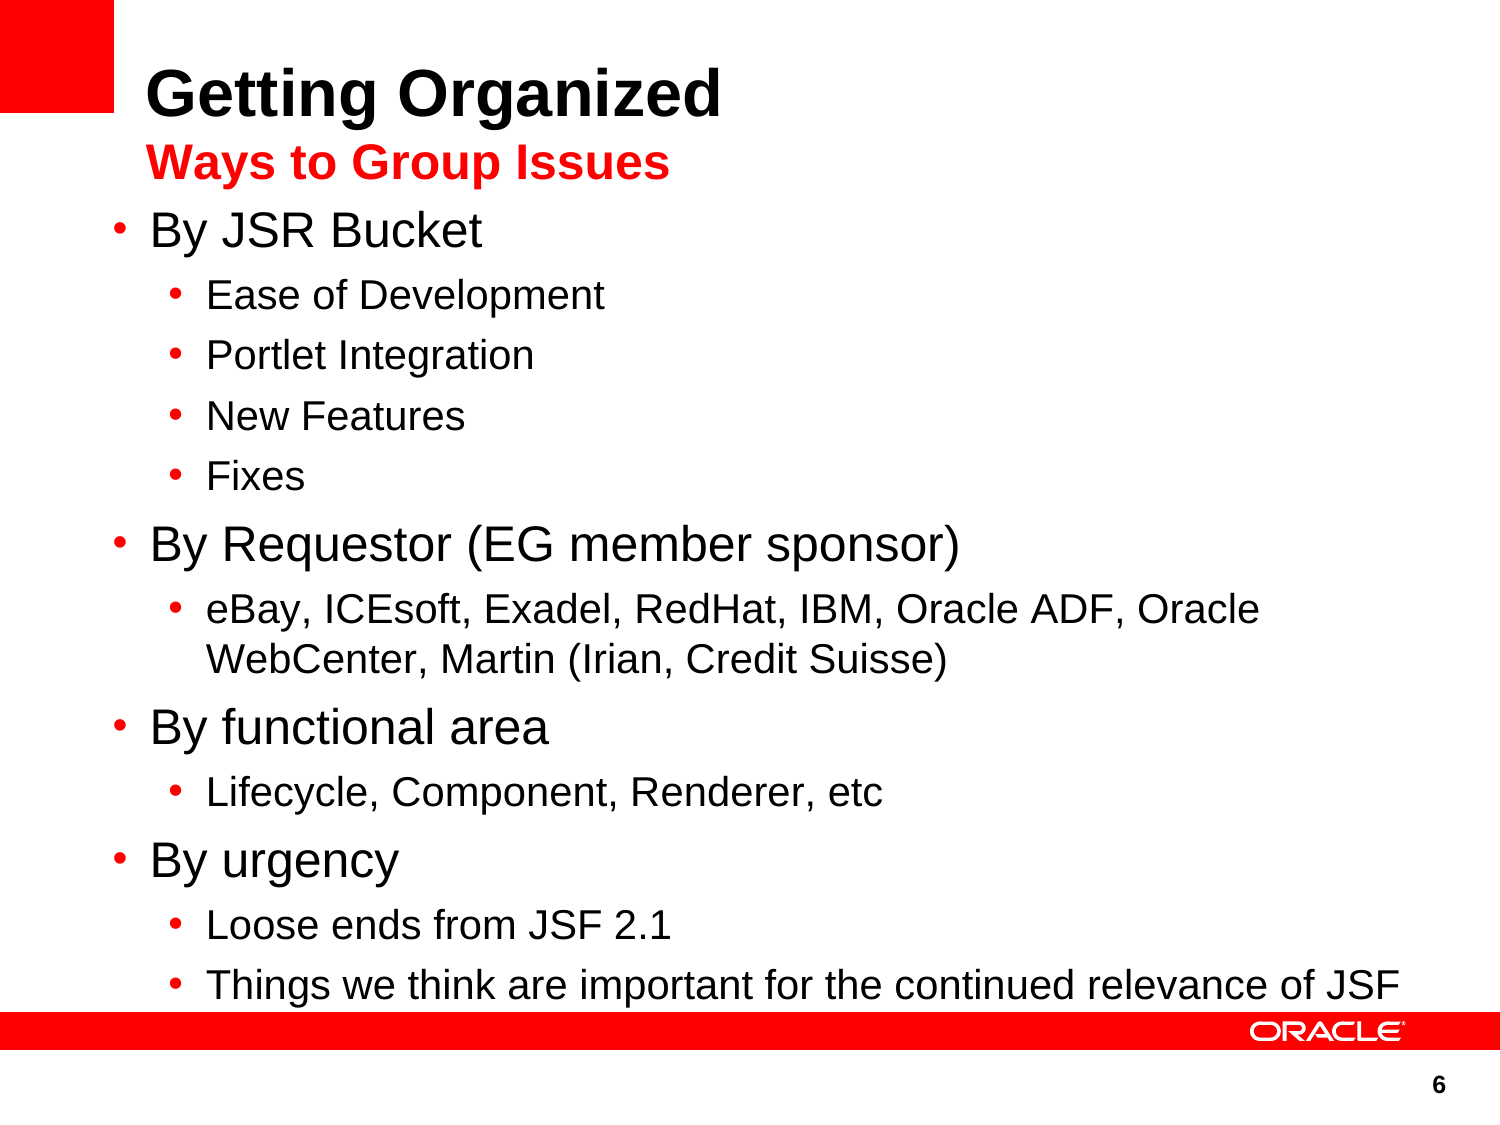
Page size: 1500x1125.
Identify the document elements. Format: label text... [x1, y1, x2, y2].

title Getting Organized Ways to Group Issues [145, 49, 1390, 197]
picture [0, 1012, 1500, 1050]
picture [0, 0, 114, 113]
list By JSR Bucket Ease of Development Portlet Integration New Features Fixes By Requestor (EG member sponsor) eBay, ICEsoft, Exadel, RedHat, IBM, Oracle ADF, Oracle WebCenter, Martin (Irian, Credit Suisse) By functional area Lifecycle, Component, Renderer, etc By urgency Loose ends from JSF 2.1 Things we think are important for the continued relevance of JSF [112, 197, 1469, 1009]
